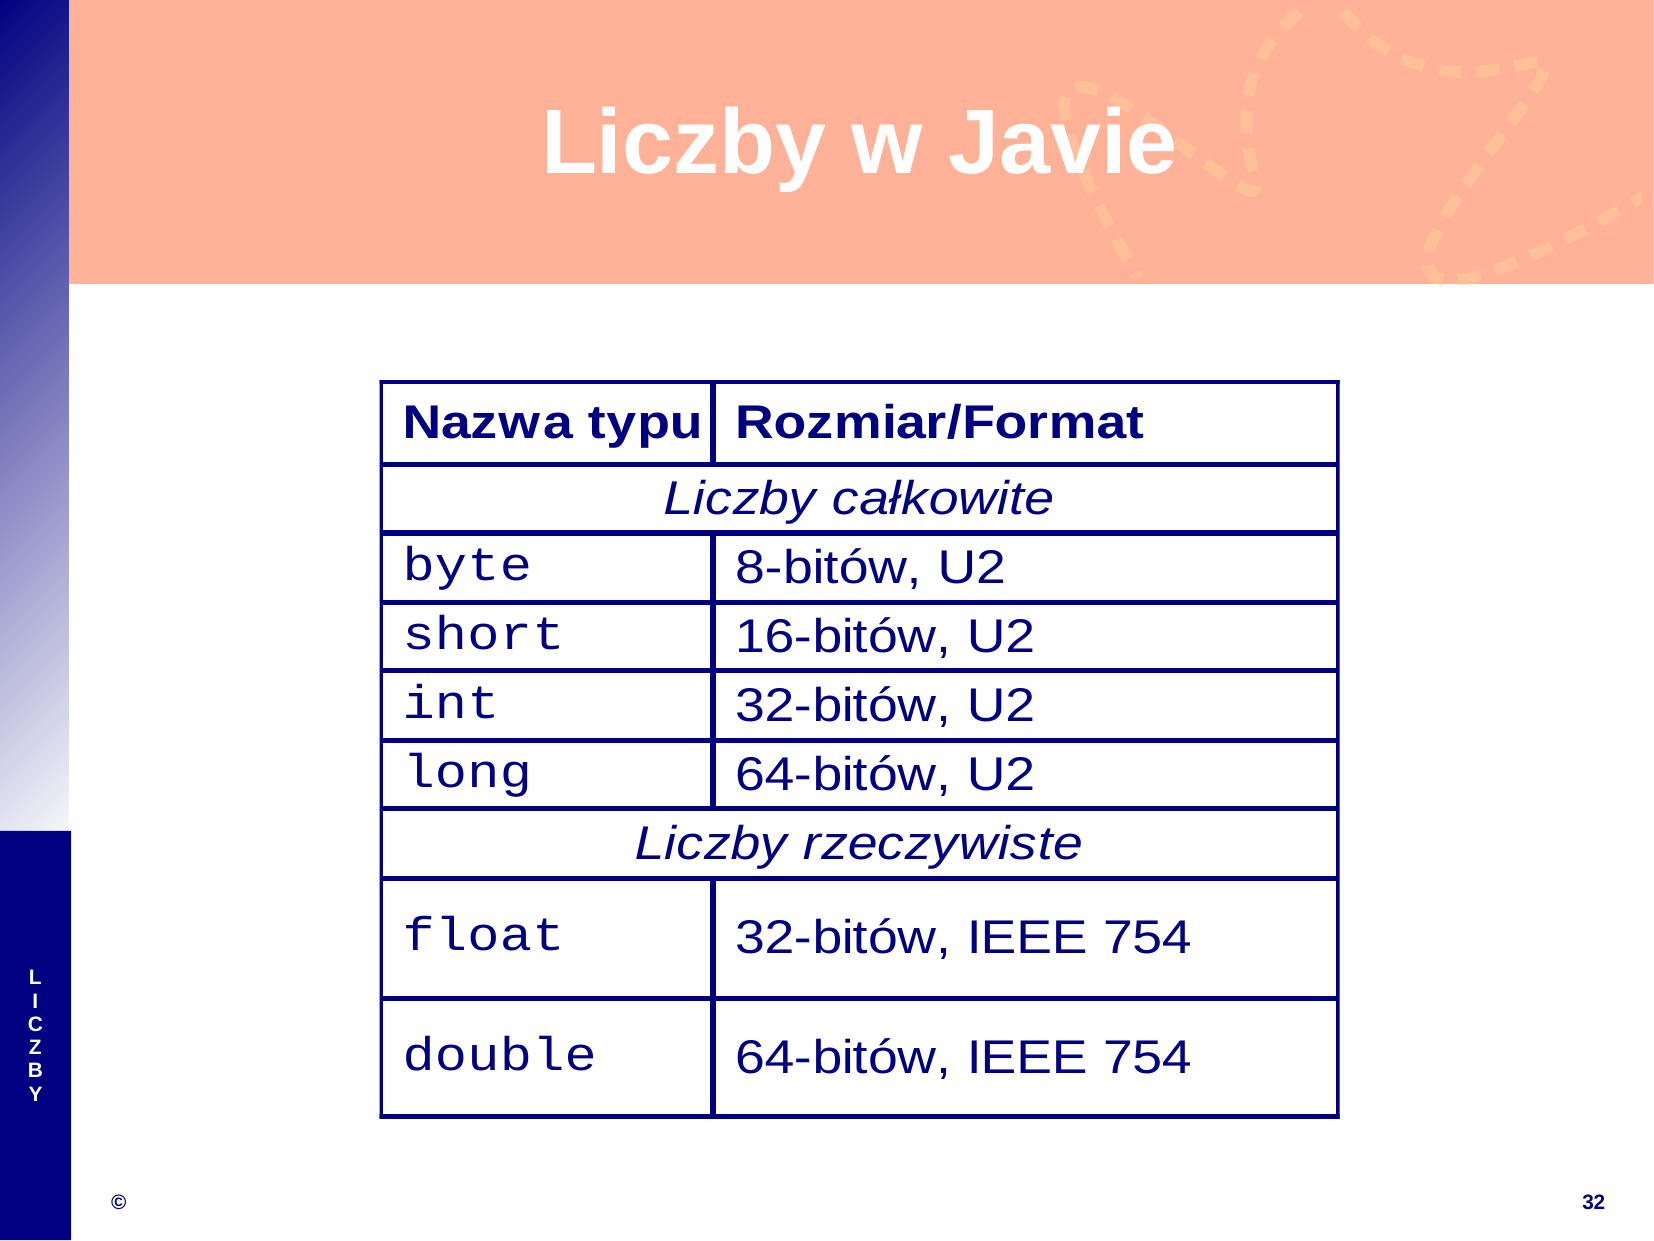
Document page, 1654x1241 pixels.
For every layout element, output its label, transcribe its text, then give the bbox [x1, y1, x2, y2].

title Liczby w Javie [103, 37, 1617, 246]
chart [379, 380, 1340, 1119]
text_box L I C Z B Y [0, 830, 71, 1241]
